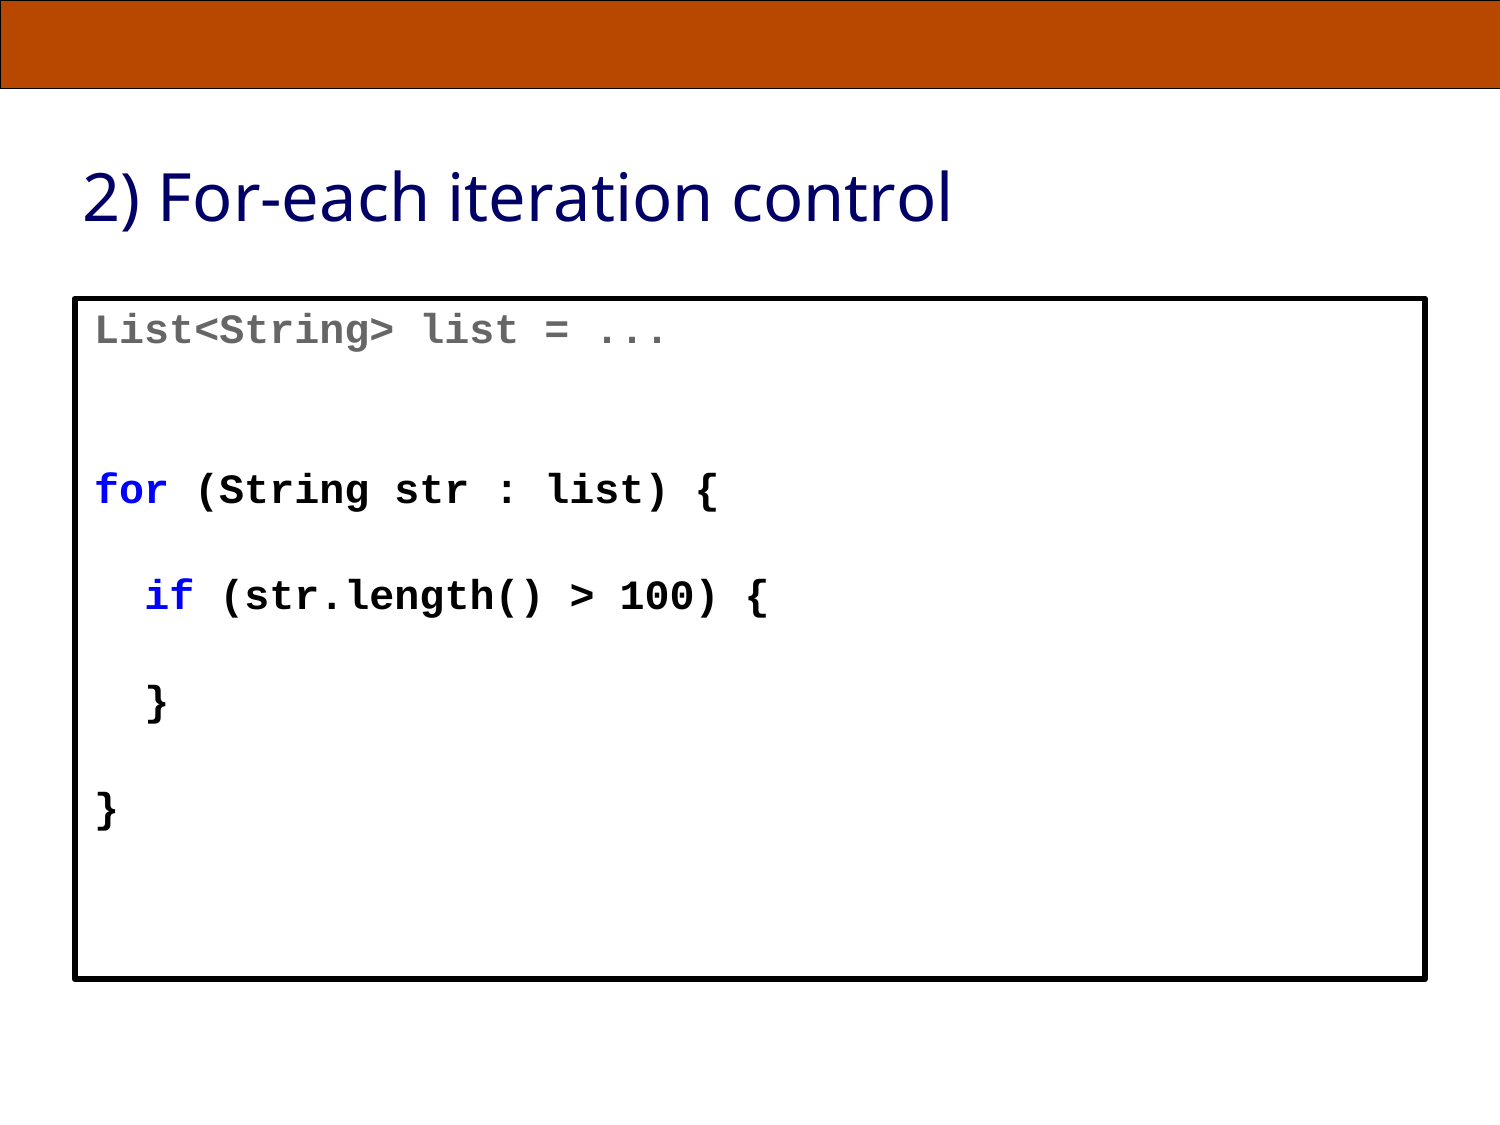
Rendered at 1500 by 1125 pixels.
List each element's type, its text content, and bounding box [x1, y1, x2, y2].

list List<String> list = ... for (String str : list) { if (str.length() > 100) { } } [75, 298, 1425, 980]
title 2) For-each iteration control [74, 105, 1423, 249]
